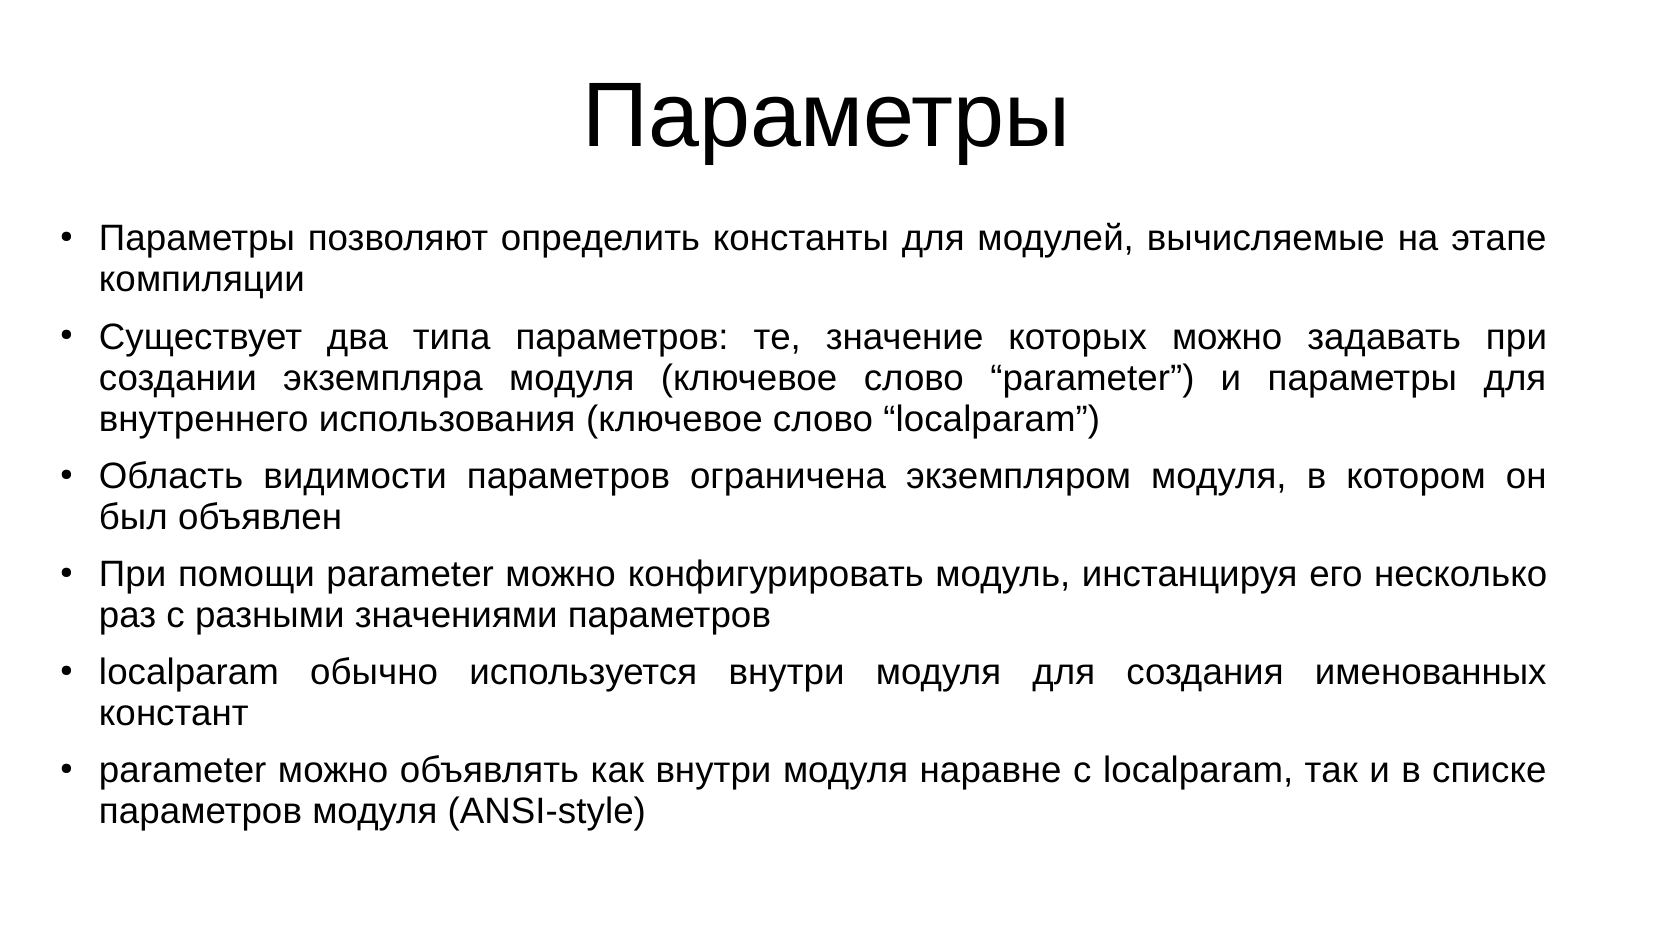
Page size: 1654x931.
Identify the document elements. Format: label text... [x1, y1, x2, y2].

title Параметры [82, 37, 1571, 193]
list Параметры позволяют определить константы для модулей, вычисляемые на этапе компиляции Существует два типа параметров: те, значение которых можно задавать при создании экземпляра модуля (ключевое слово “parameter”) и параметры для внутреннего использования (ключевое слово “localparam”) Область видимости параметров ограничена экземпляром модуля, в котором он был объявлен При помощи parameter можно конфигурировать модуль, инстанцируя его несколько раз с разными значениями параметров localparam обычно используется внутри модуля для создания именованных констант parameter можно объявлять как внутри модуля наравне с localparam, так и в списке параметров модуля (ANSI-style) [60, 217, 1549, 841]
